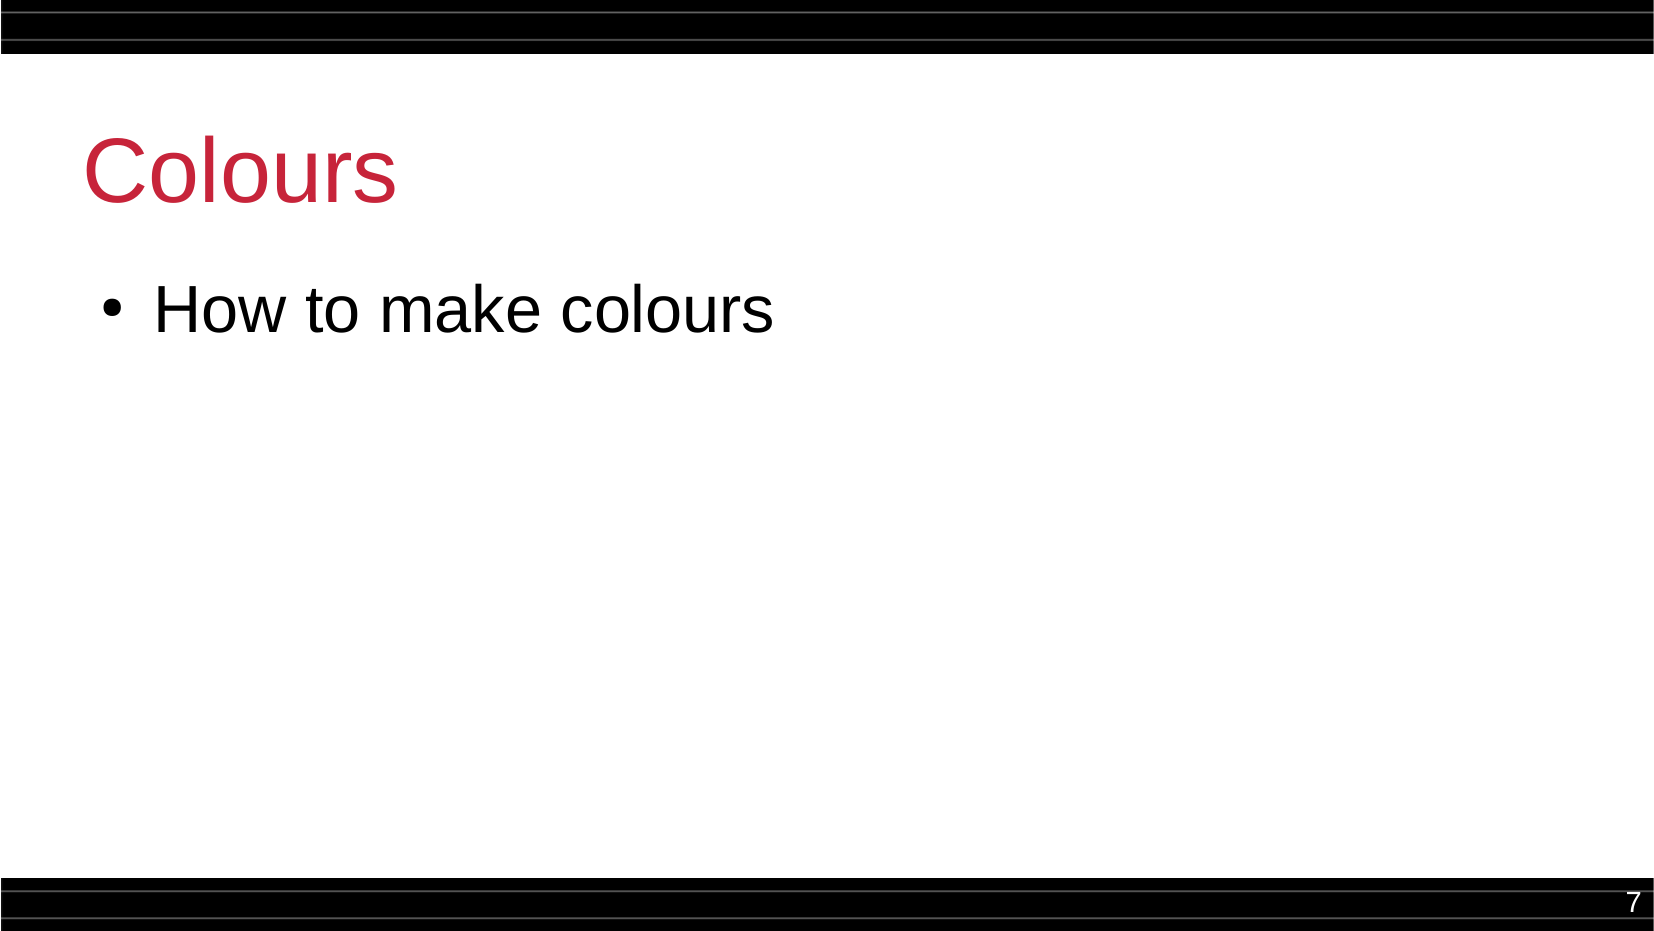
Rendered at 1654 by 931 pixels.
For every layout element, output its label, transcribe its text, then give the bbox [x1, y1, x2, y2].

picture [1, 878, 1654, 931]
list How to make colours [82, 271, 1571, 758]
title Colours [82, 92, 1571, 249]
picture [1, 0, 1654, 54]
